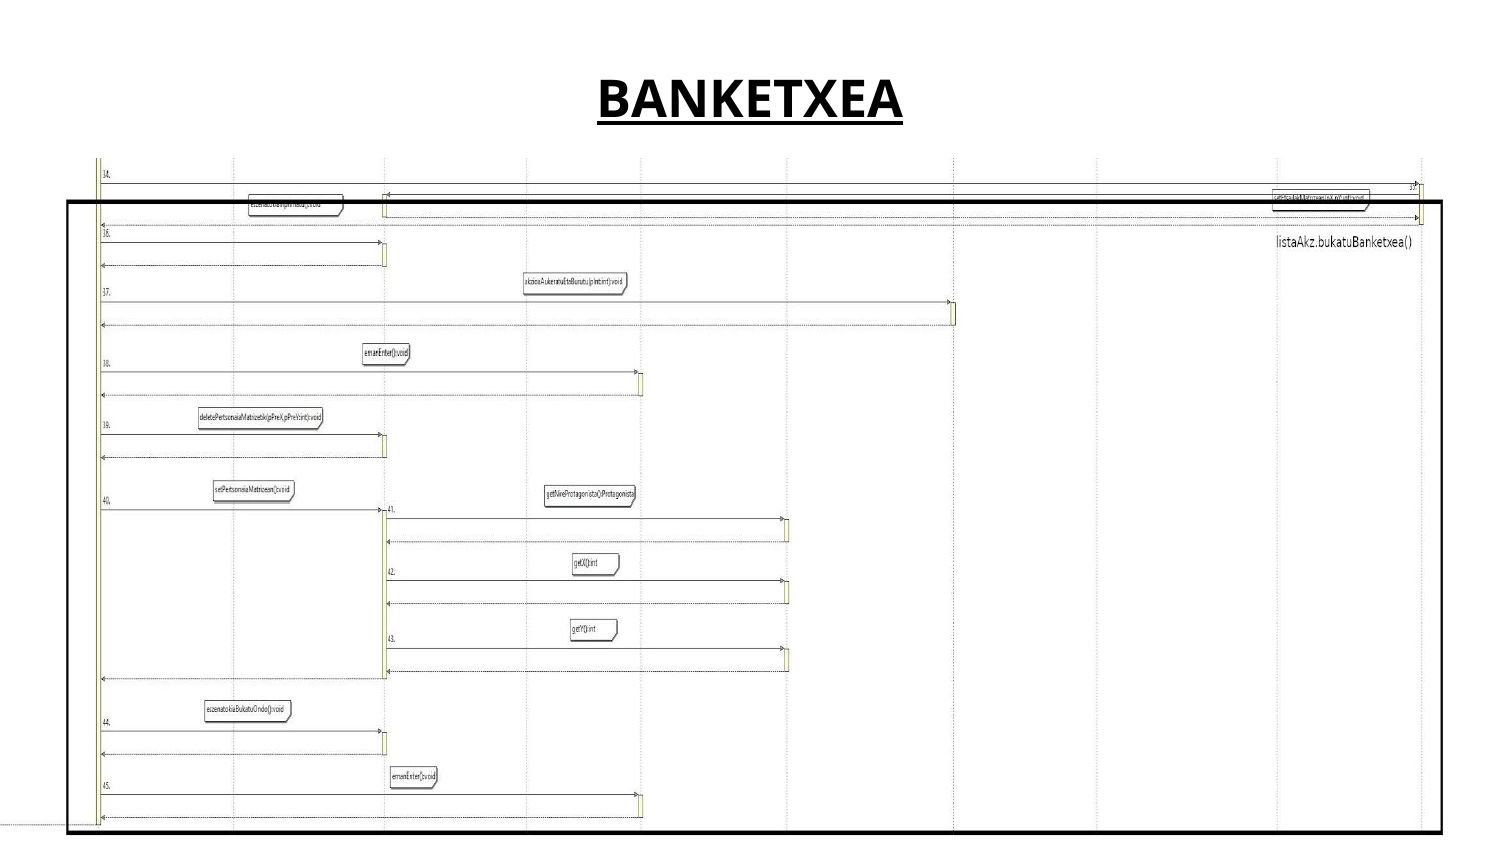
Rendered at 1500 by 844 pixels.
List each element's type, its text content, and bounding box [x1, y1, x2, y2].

text_box BANKETXEA [316, 50, 1184, 159]
picture [0, 158, 1466, 836]
